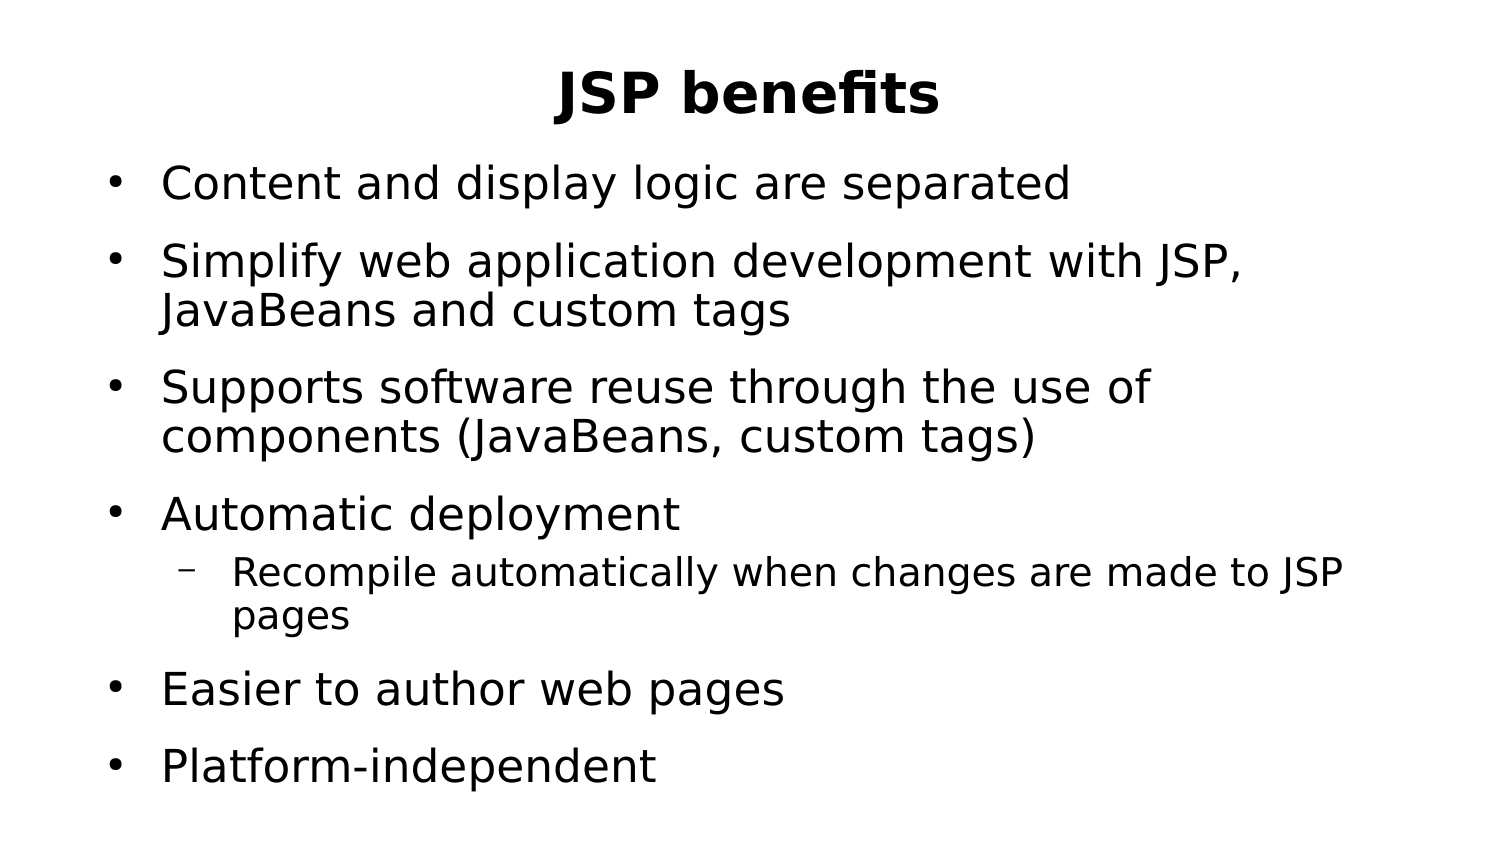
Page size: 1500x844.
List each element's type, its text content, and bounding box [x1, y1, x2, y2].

title JSP benefits [75, 33, 1425, 133]
list Content and display logic are separated Simplify web application development with JSP, JavaBeans and custom tags Supports software reuse through the use of components (JavaBeans, custom tags) Automatic deployment Recompile automatically when changes are made to JSP pages Easier to author web pages Platform-independent [75, 153, 1395, 807]
